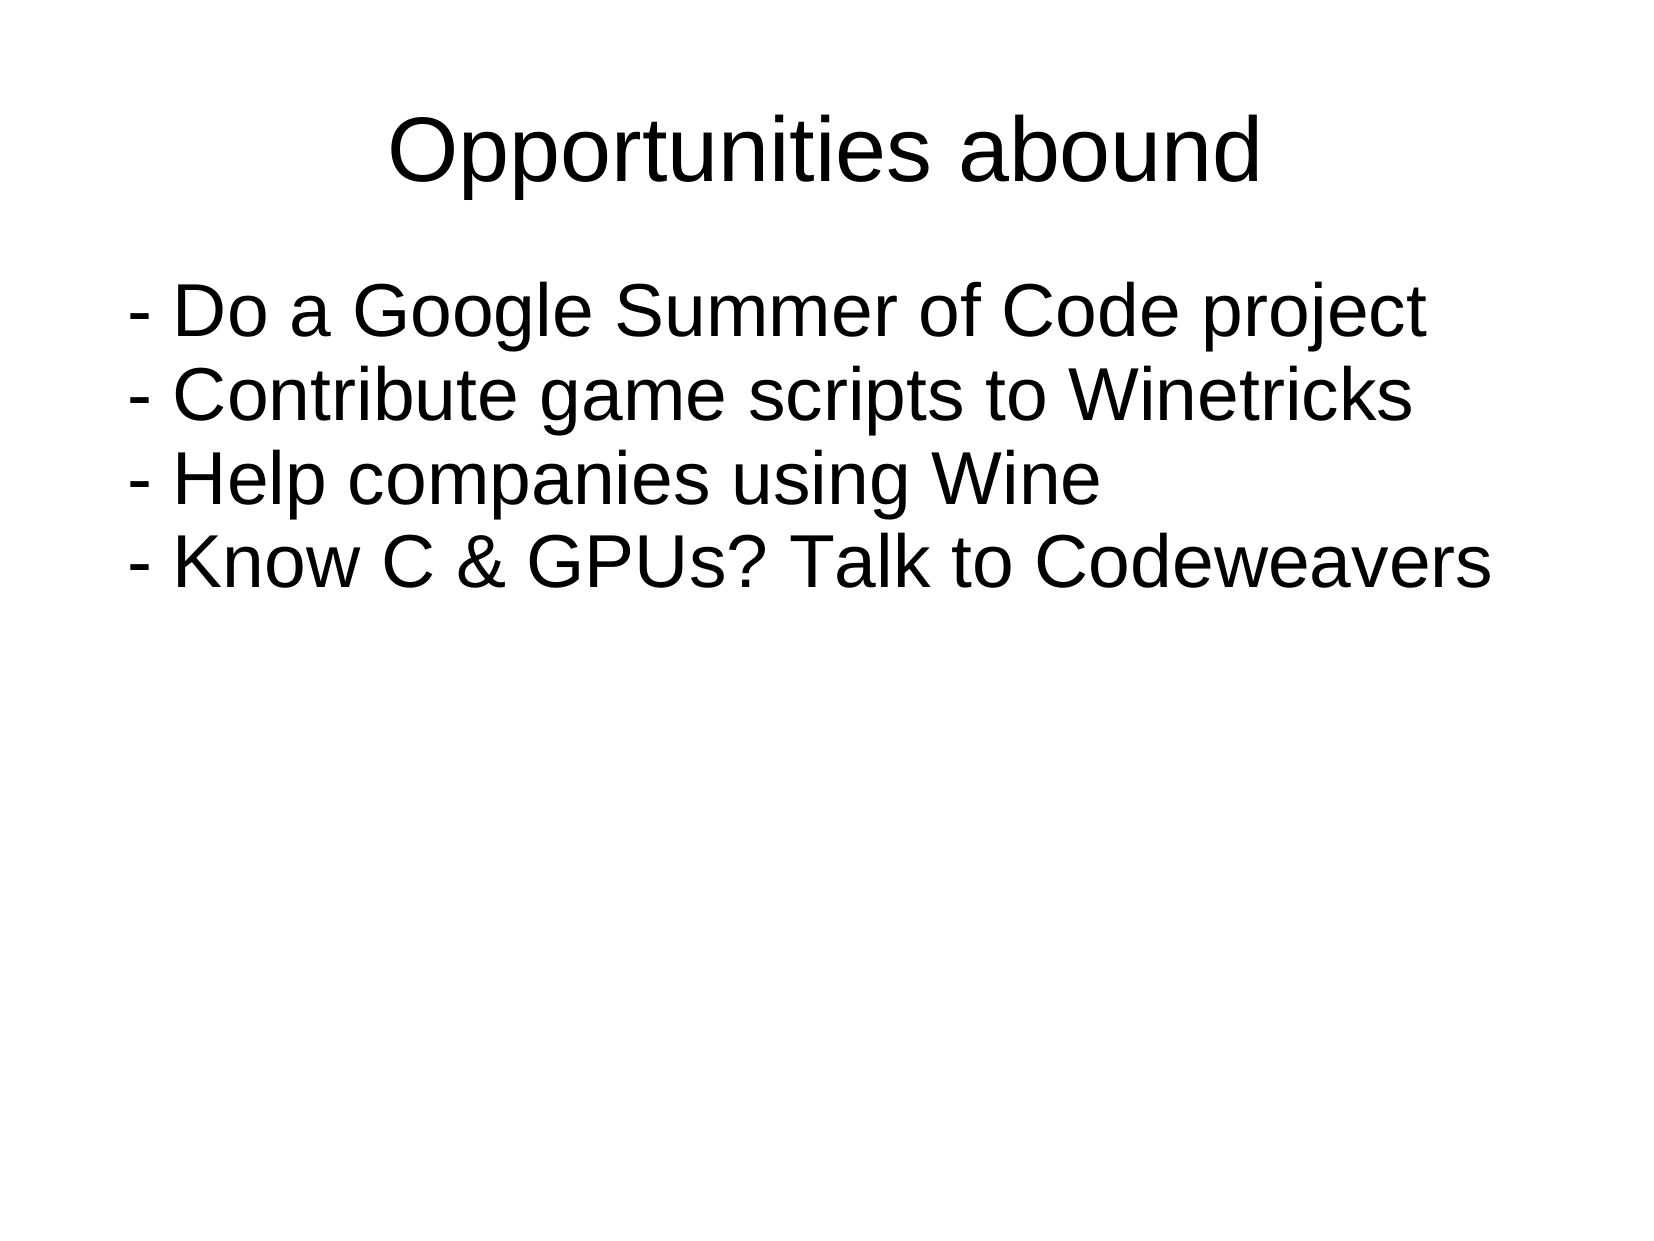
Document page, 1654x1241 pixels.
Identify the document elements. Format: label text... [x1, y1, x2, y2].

text_box - Do a Google Summer of Code project - Contribute game scripts to Winetricks - Help companies using Wine - Know C & GPUs? Talk to Codeweavers [112, 262, 1538, 791]
title Opportunities abound [82, 56, 1571, 249]
